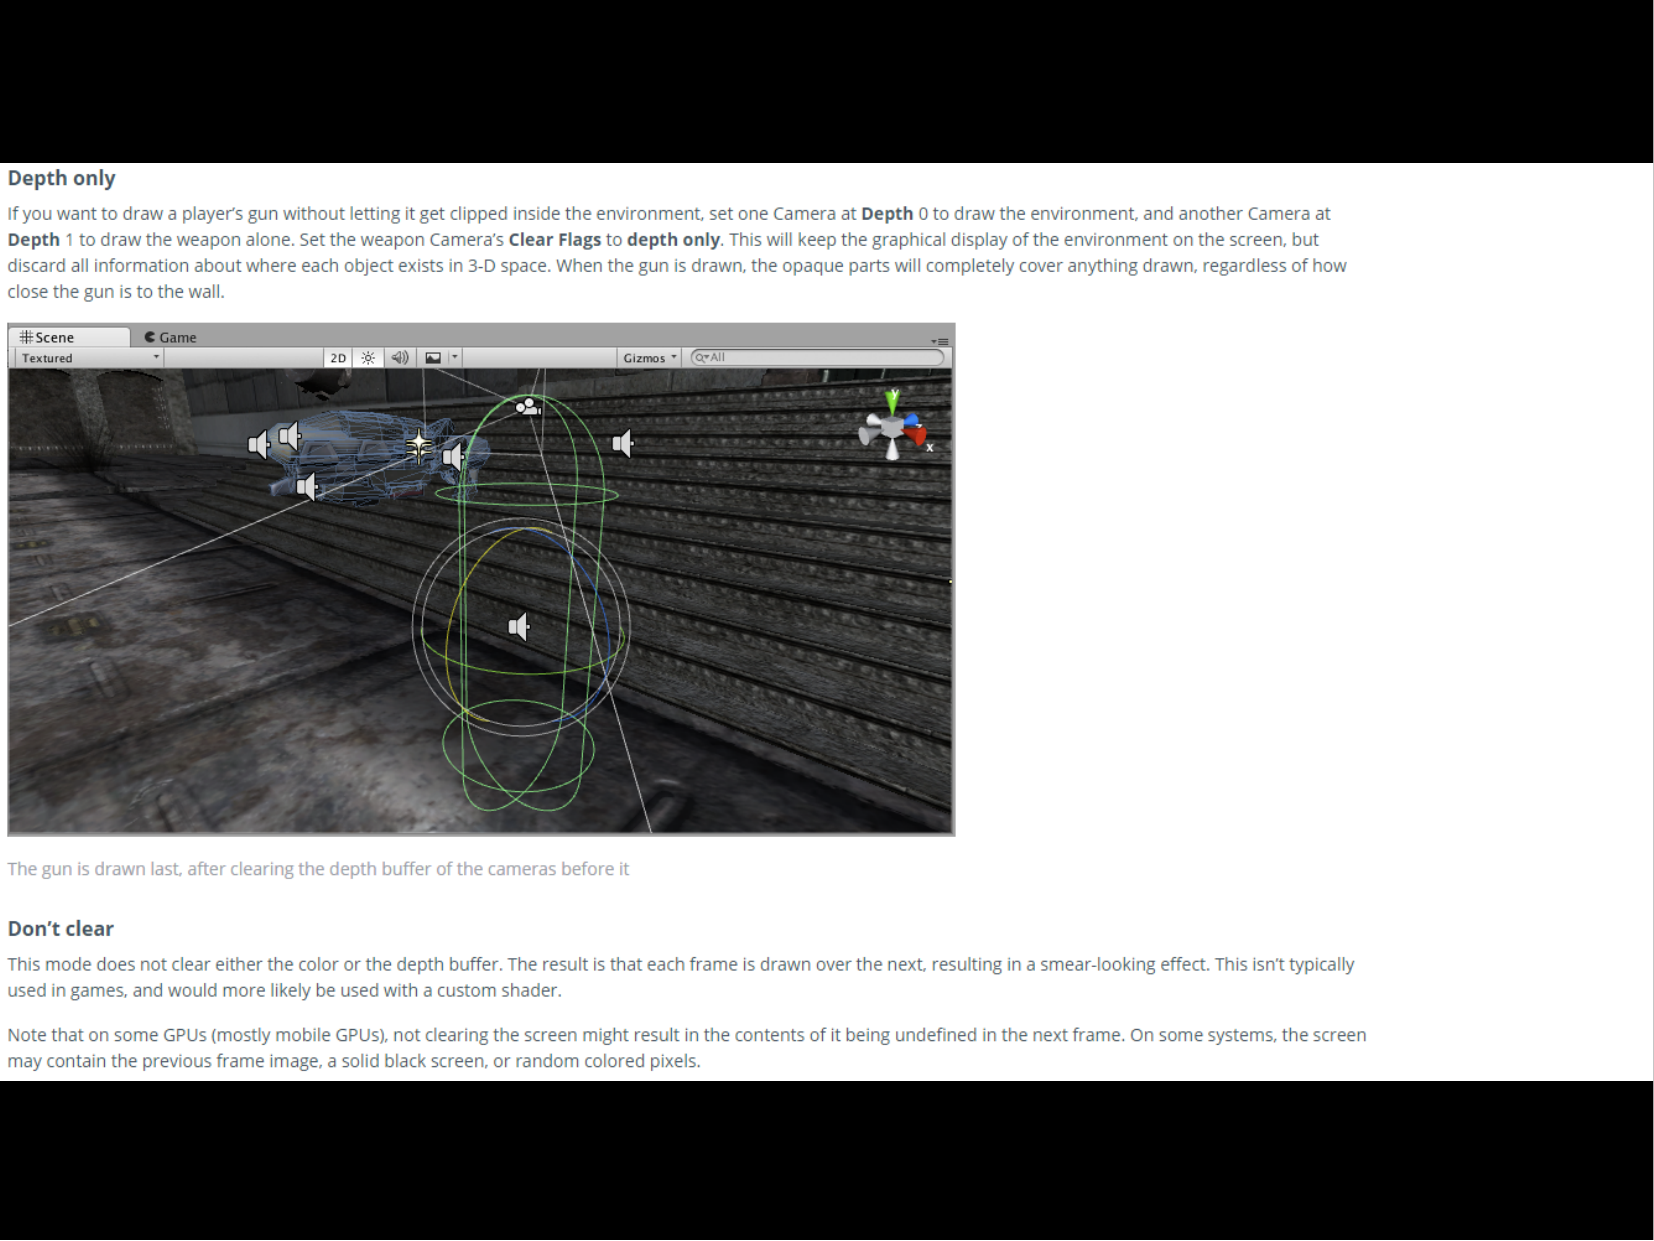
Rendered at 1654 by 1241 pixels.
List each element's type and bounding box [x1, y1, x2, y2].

picture [0, 163, 1654, 1081]
